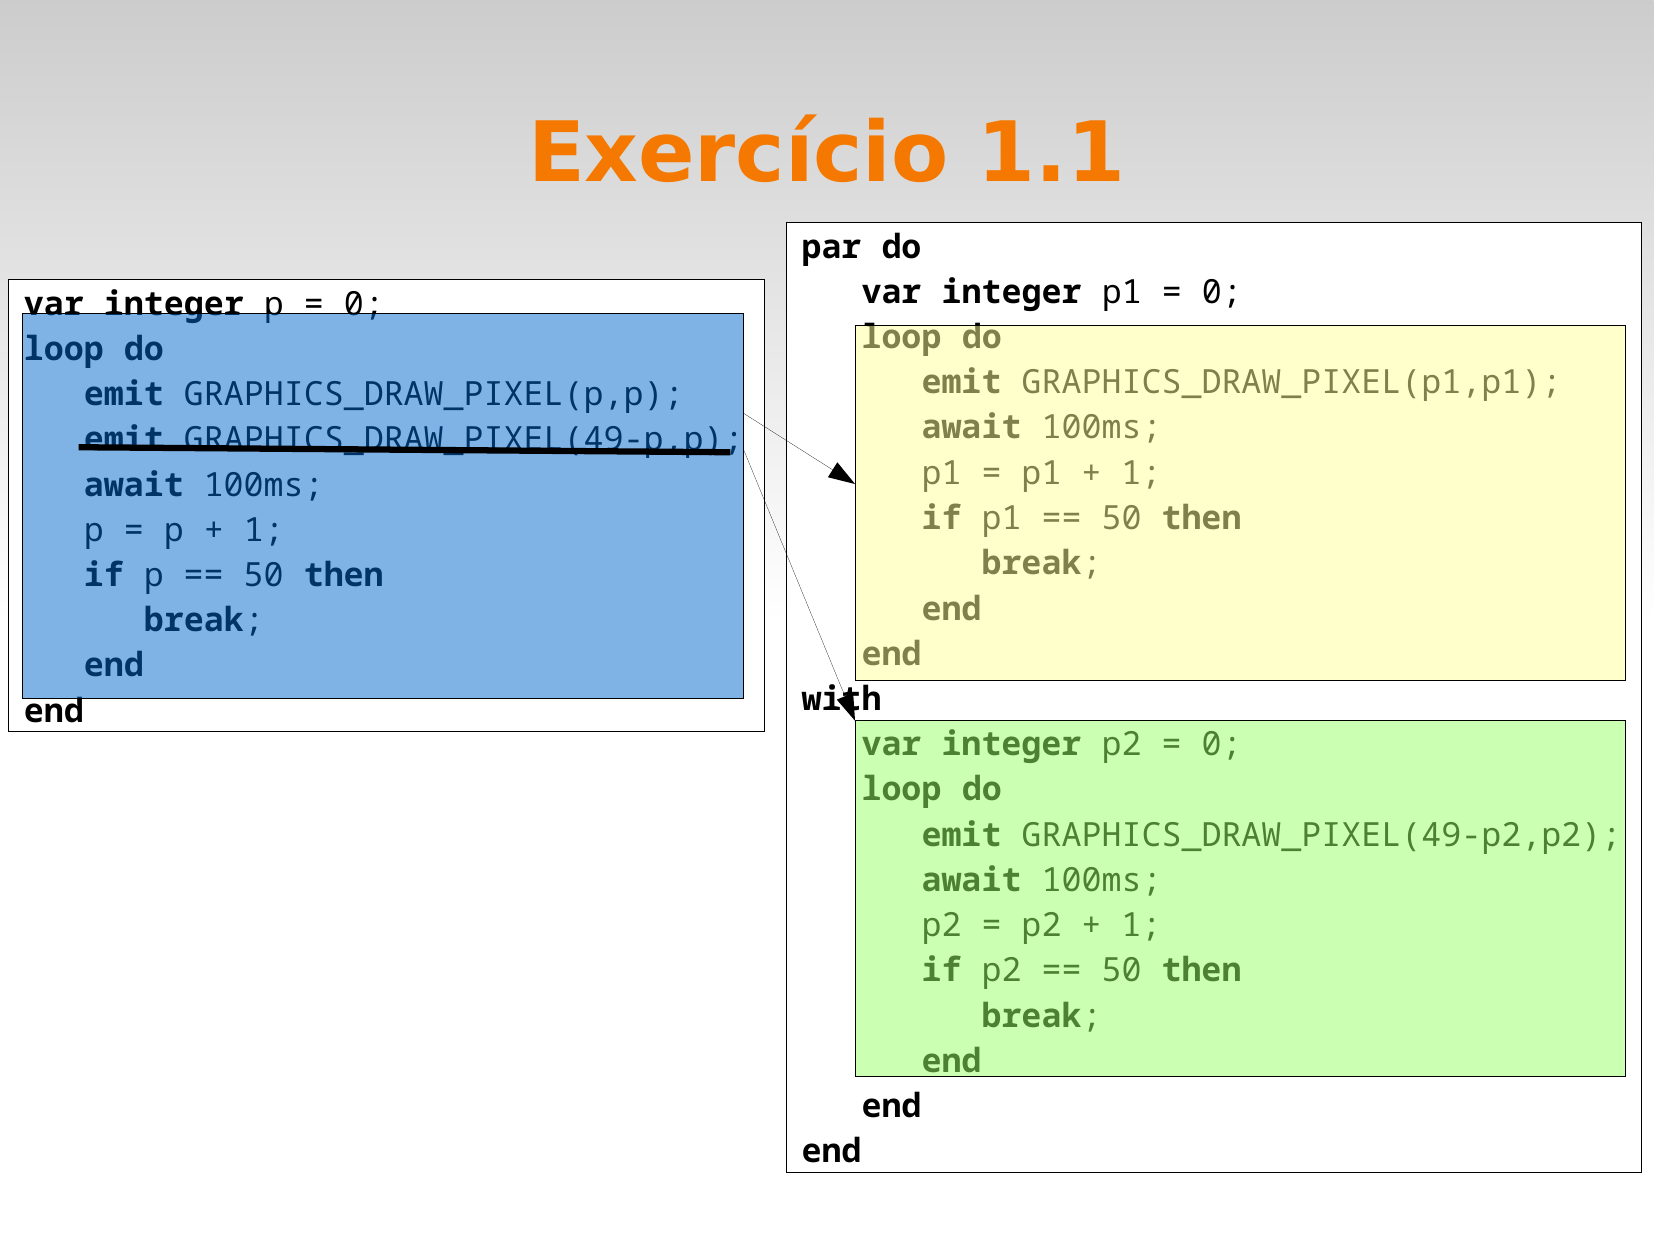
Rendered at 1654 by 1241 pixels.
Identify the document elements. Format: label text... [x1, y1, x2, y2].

text_box var integer p = 0; loop do emit GRAPHICS_DRAW_PIXEL(p,p); emit GRAPHICS_DRAW_PIXEL(49-p,p); await 100ms; p = p + 1; if p == 50 then break; end end [8, 307, 765, 704]
text_box [22, 313, 744, 699]
text_box par do var integer p1 = 0; loop do emit GRAPHICS_DRAW_PIXEL(p1,p1); await 100ms; p1 = p1 + 1; if p1 == 50 then break; end end with var integer p2 = 0; loop do emit GRAPHICS_DRAW_PIXEL(49-p2,p2); await 100ms; p2 = p2 + 1; if p2 == 50 then break; end end end [786, 281, 1642, 1114]
text_box [855, 325, 1626, 681]
text_box [855, 720, 1626, 1077]
title Exercício 1.1 [82, 49, 1571, 257]
